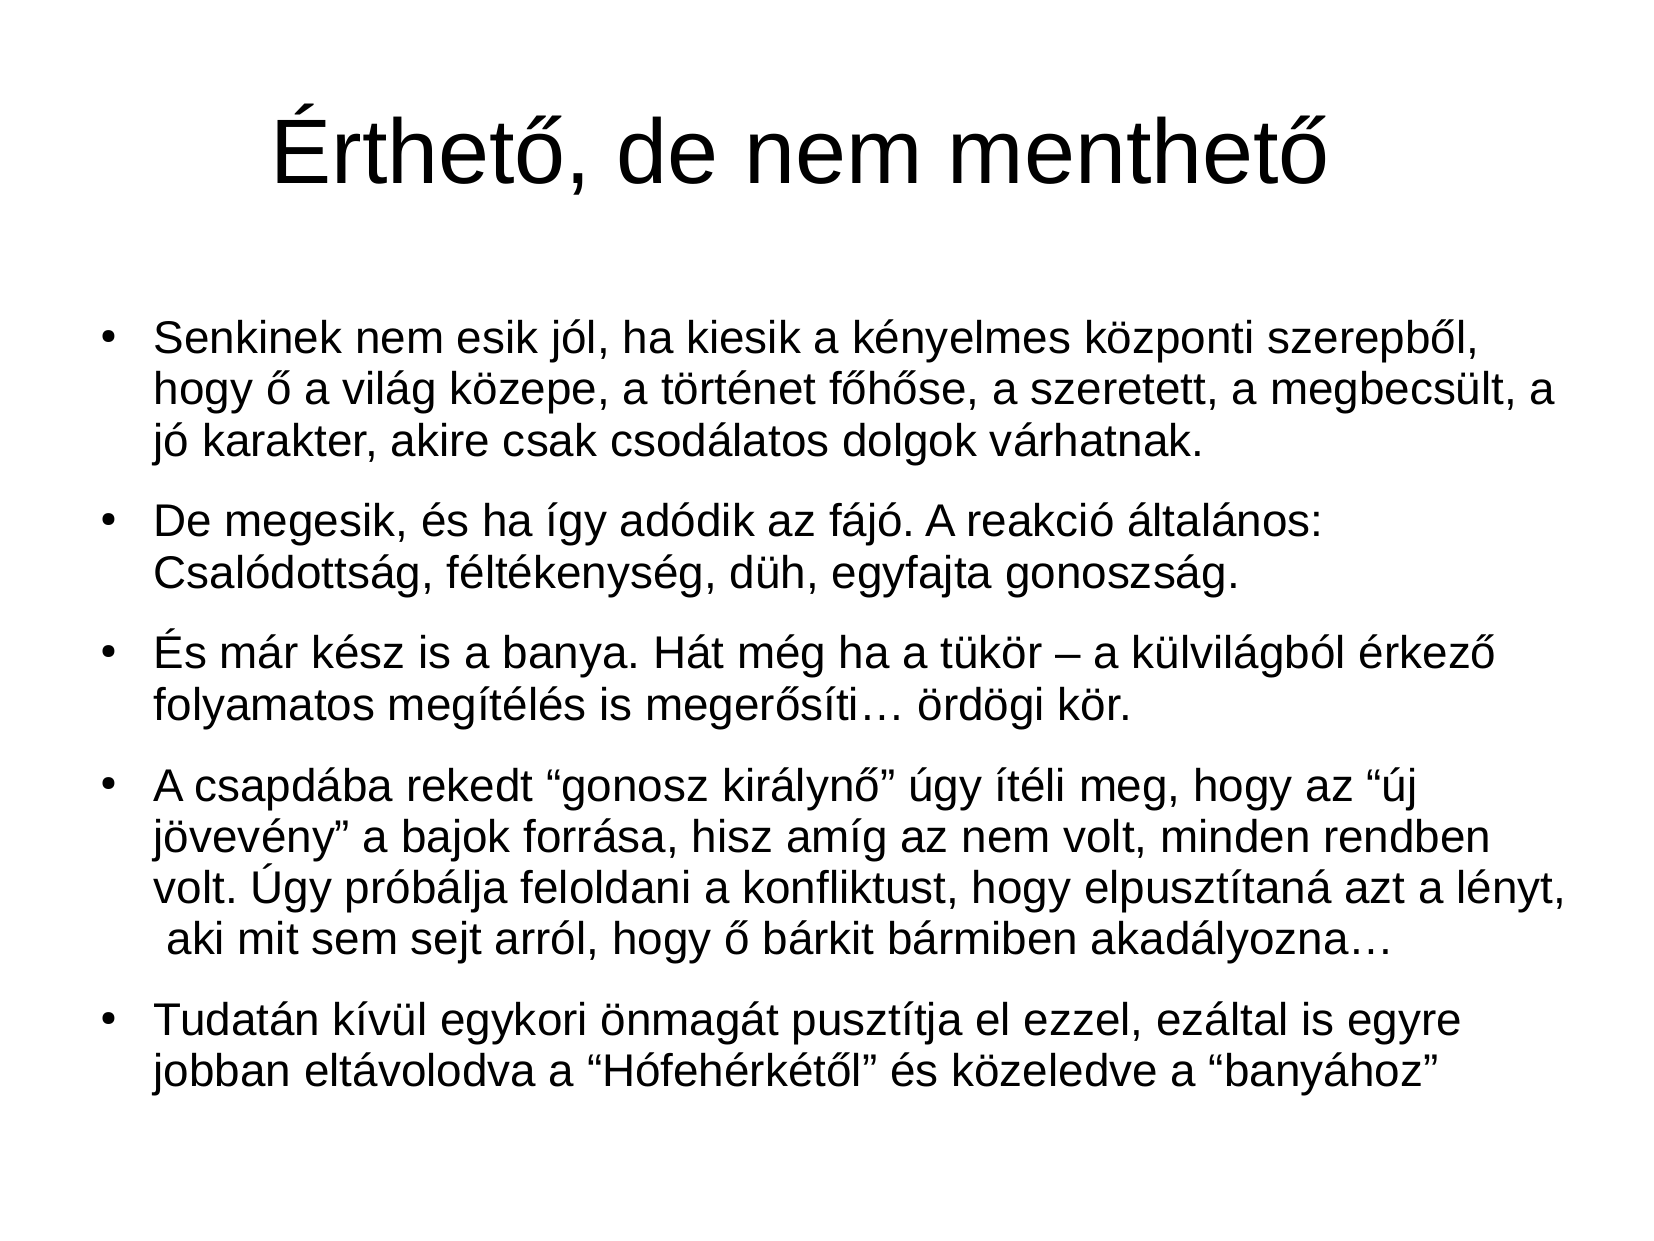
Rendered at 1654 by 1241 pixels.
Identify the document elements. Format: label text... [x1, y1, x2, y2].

list Senkinek nem esik jól, ha kiesik a kényelmes központi szerepből, hogy ő a világ közepe, a történet főhőse, a szeretett, a megbecsült, a jó karakter, akire csak csodálatos dolgok várhatnak. De megesik, és ha így adódik az fájó. A reakció általános: Csalódottság, féltékenység, düh, egyfajta gonoszság. És már kész is a banya. Hát még ha a tükör – a külvilágból érkező folyamatos megítélés is megerősíti… ördögi kör. A csapdába rekedt “gonosz királynő” úgy ítéli meg, hogy az “új jövevény” a bajok forrása, hisz amíg az nem volt, minden rendben volt. Úgy próbálja feloldani a konfliktust, hogy elpusztítaná azt a lényt, aki mit sem sejt arról, hogy ő bárkit bármiben akadályozna… Tudatán kívül egykori önmagát pusztítja el ezzel, ezáltal is egyre jobban eltávolodva a “Hófehérkétől” és közeledve a “banyához” [82, 231, 1571, 1186]
title Érthető, de nem menthető [56, 47, 1546, 255]
